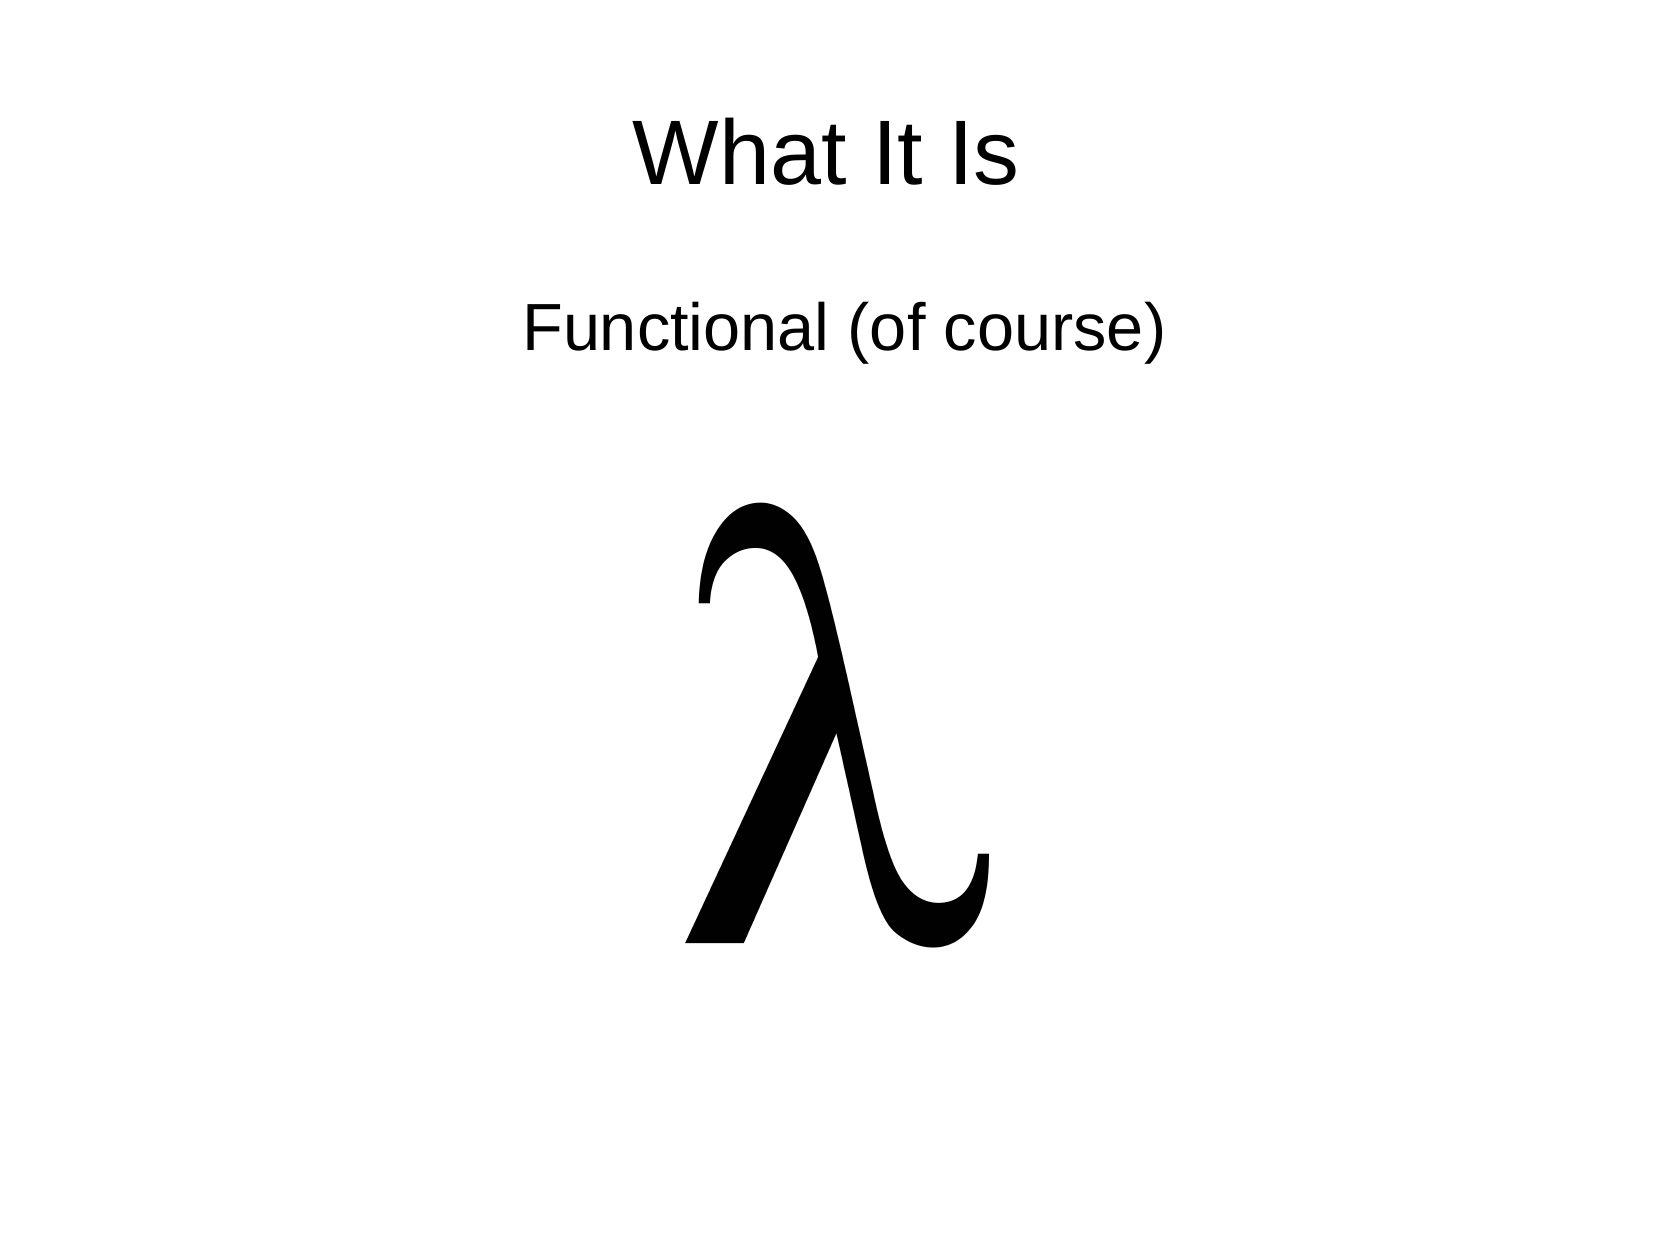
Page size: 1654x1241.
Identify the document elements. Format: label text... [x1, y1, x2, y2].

subtitle Functional (of course) [82, 290, 1571, 1010]
title What It Is [82, 49, 1571, 257]
picture [685, 472, 989, 978]
